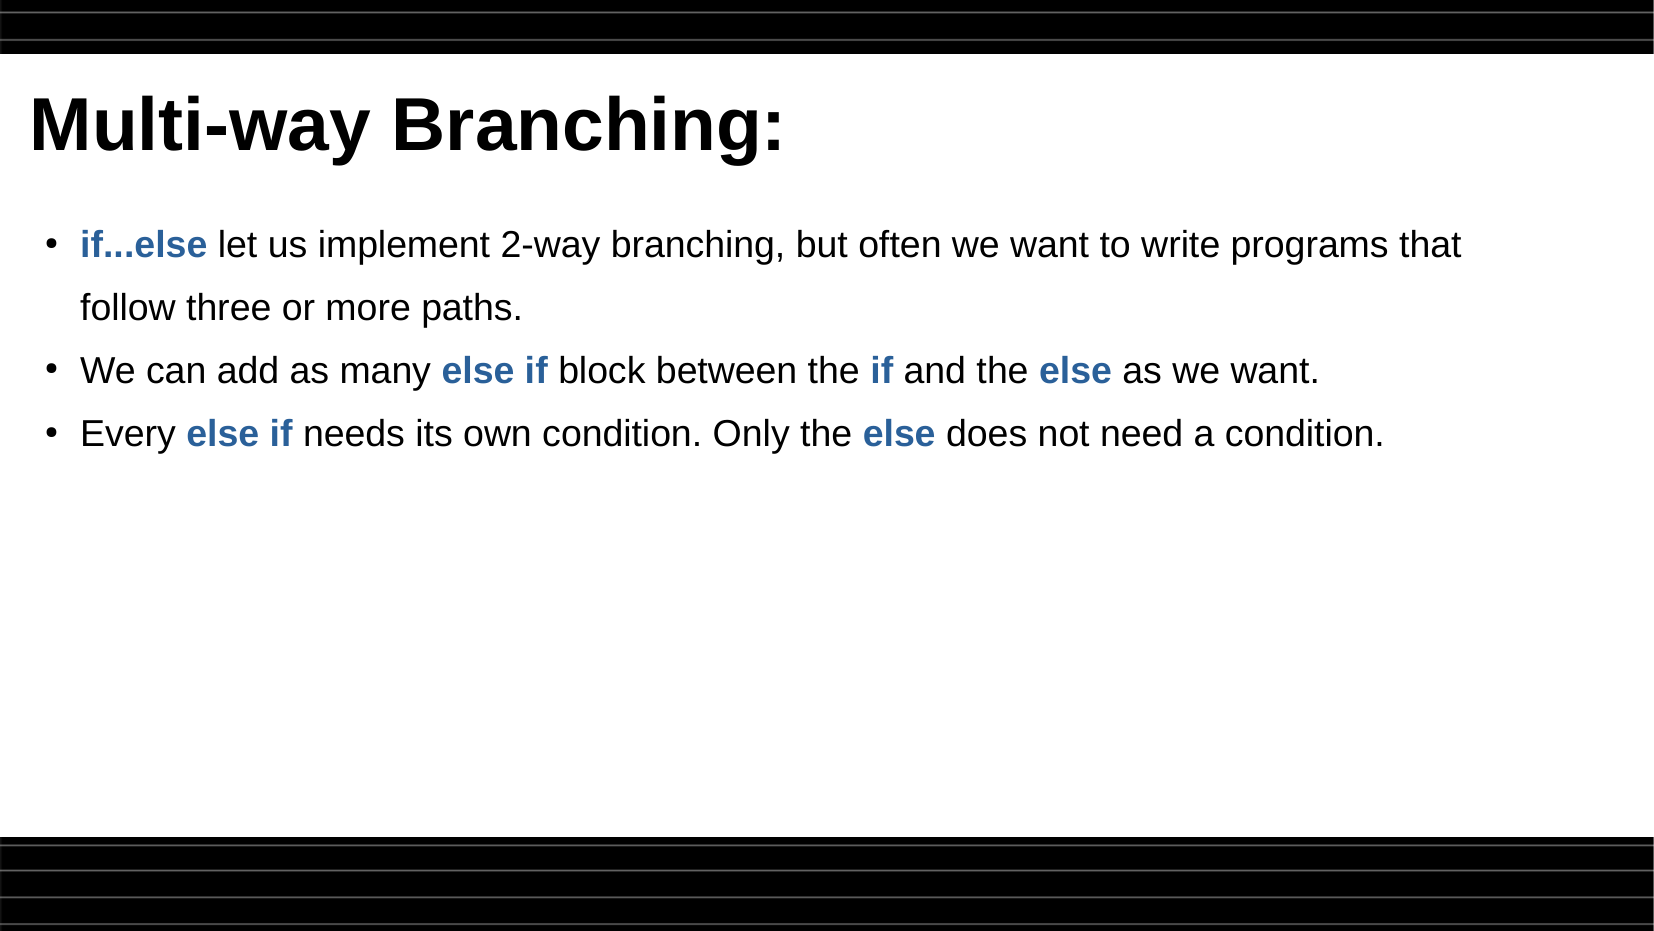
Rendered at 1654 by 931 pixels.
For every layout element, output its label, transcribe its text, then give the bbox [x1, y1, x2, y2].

picture [0, 0, 1654, 54]
text_box Multi-way Branching: [15, 75, 1591, 174]
picture [0, 837, 1654, 931]
text_box if...else let us implement 2-way branching, but often we want to write programs that follow three or more paths. We can add as many else if block between the if and the else as we want. Every else if needs its own condition. Only the else does not need a condition. [30, 195, 1576, 651]
